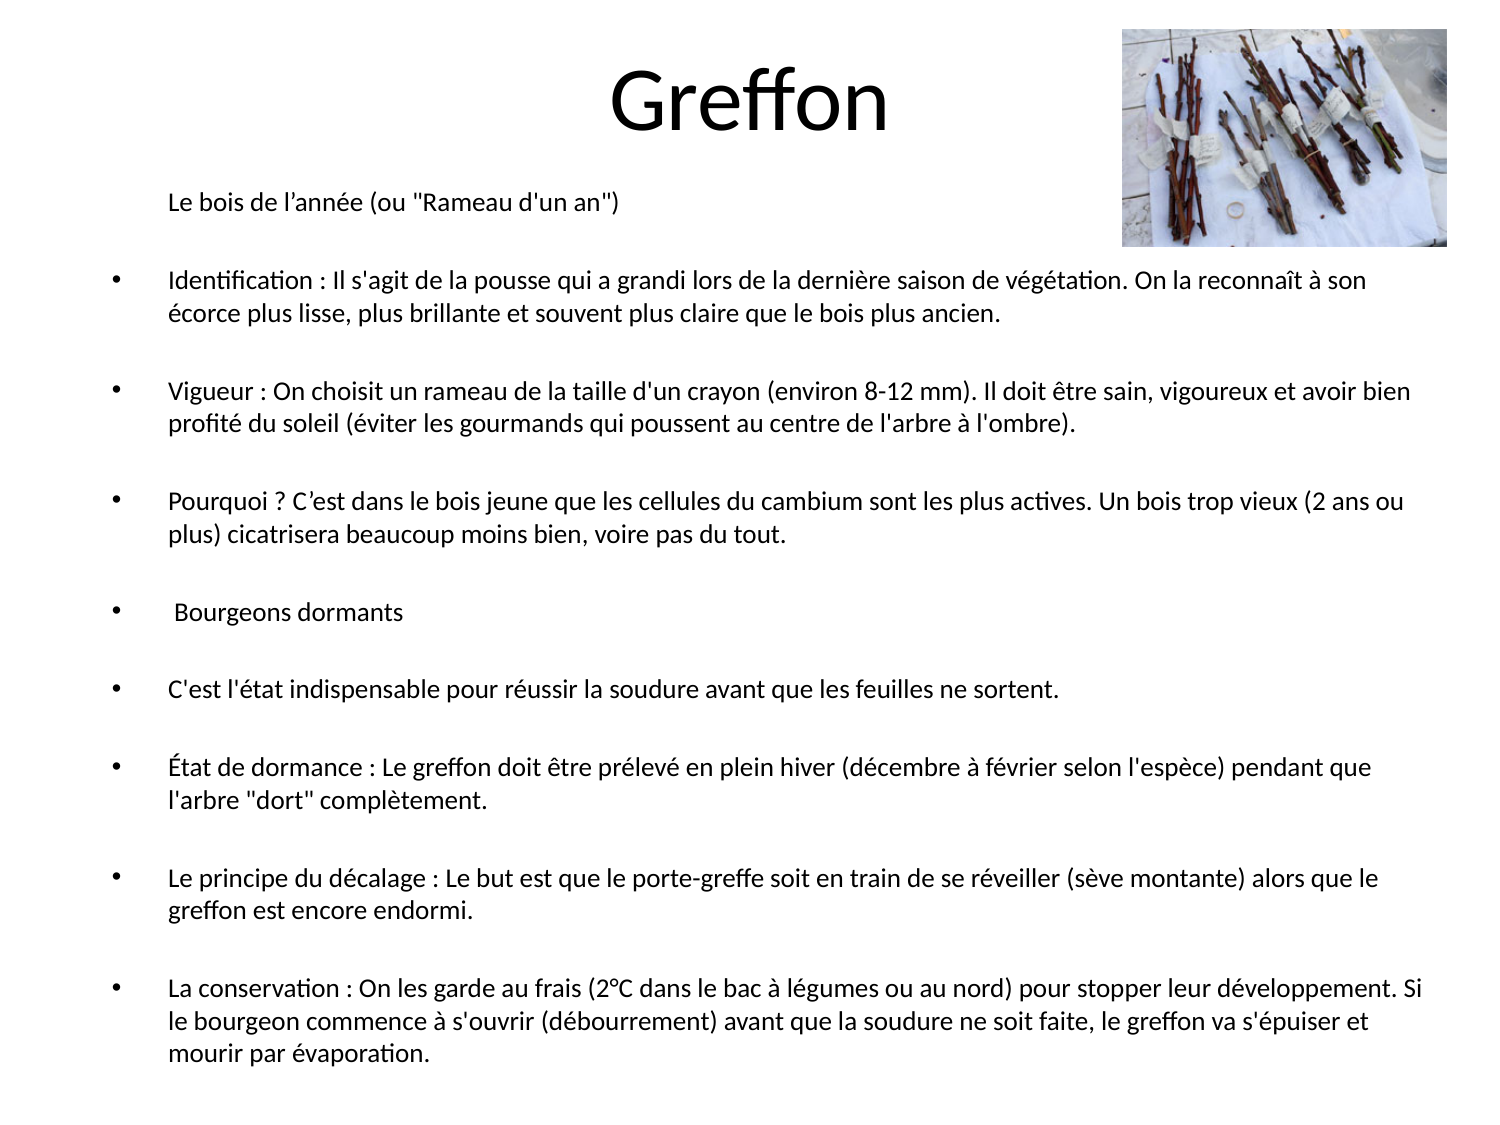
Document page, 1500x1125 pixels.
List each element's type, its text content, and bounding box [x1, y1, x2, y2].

title Greffon [75, 0, 1425, 188]
picture [1122, 29, 1447, 177]
list Le bois de l’année (ou "Rameau d'un an") Identification : Il s'agit de la pousse qui a grandi lors de la dernière saison de végétation. On la reconnaît à son écorce plus lisse, plus brillante et souvent plus claire que le bois plus ancien. Vigueur : On choisit un rameau de la taille d'un crayon (environ 8-12 mm). Il doit être sain, vigoureux et avoir bien profité du soleil (éviter les gourmands qui poussent au centre de l'arbre à l'ombre). Pourquoi ? C’est dans le bois jeune que les cellules du cambium sont les plus actives. Un bois trop vieux (2 ans ou plus) cicatrisera beaucoup moins bien, voire pas du tout. Bourgeons dormants C'est l'état indispensable pour réussir la soudure avant que les feuilles ne sortent. État de dormance : Le greffon doit être prélevé en plein hiver (décembre à février selon l'espèce) pendant que l'arbre "dort" complètement. Le principe du décalage : Le but est que le porte-greffe soit en train de se réveiller (sève montante) alors que le greffon est encore endormi. La conservation : On les garde au frais (2°C dans le bac à légumes ou au nord) pour stopper leur développement. Si le bourgeon commence à s'ouvrir (débourrement) avant que la soudure ne soit faite, le greffon va s'épuiser et mourir par évaporation. [96, 177, 1447, 920]
